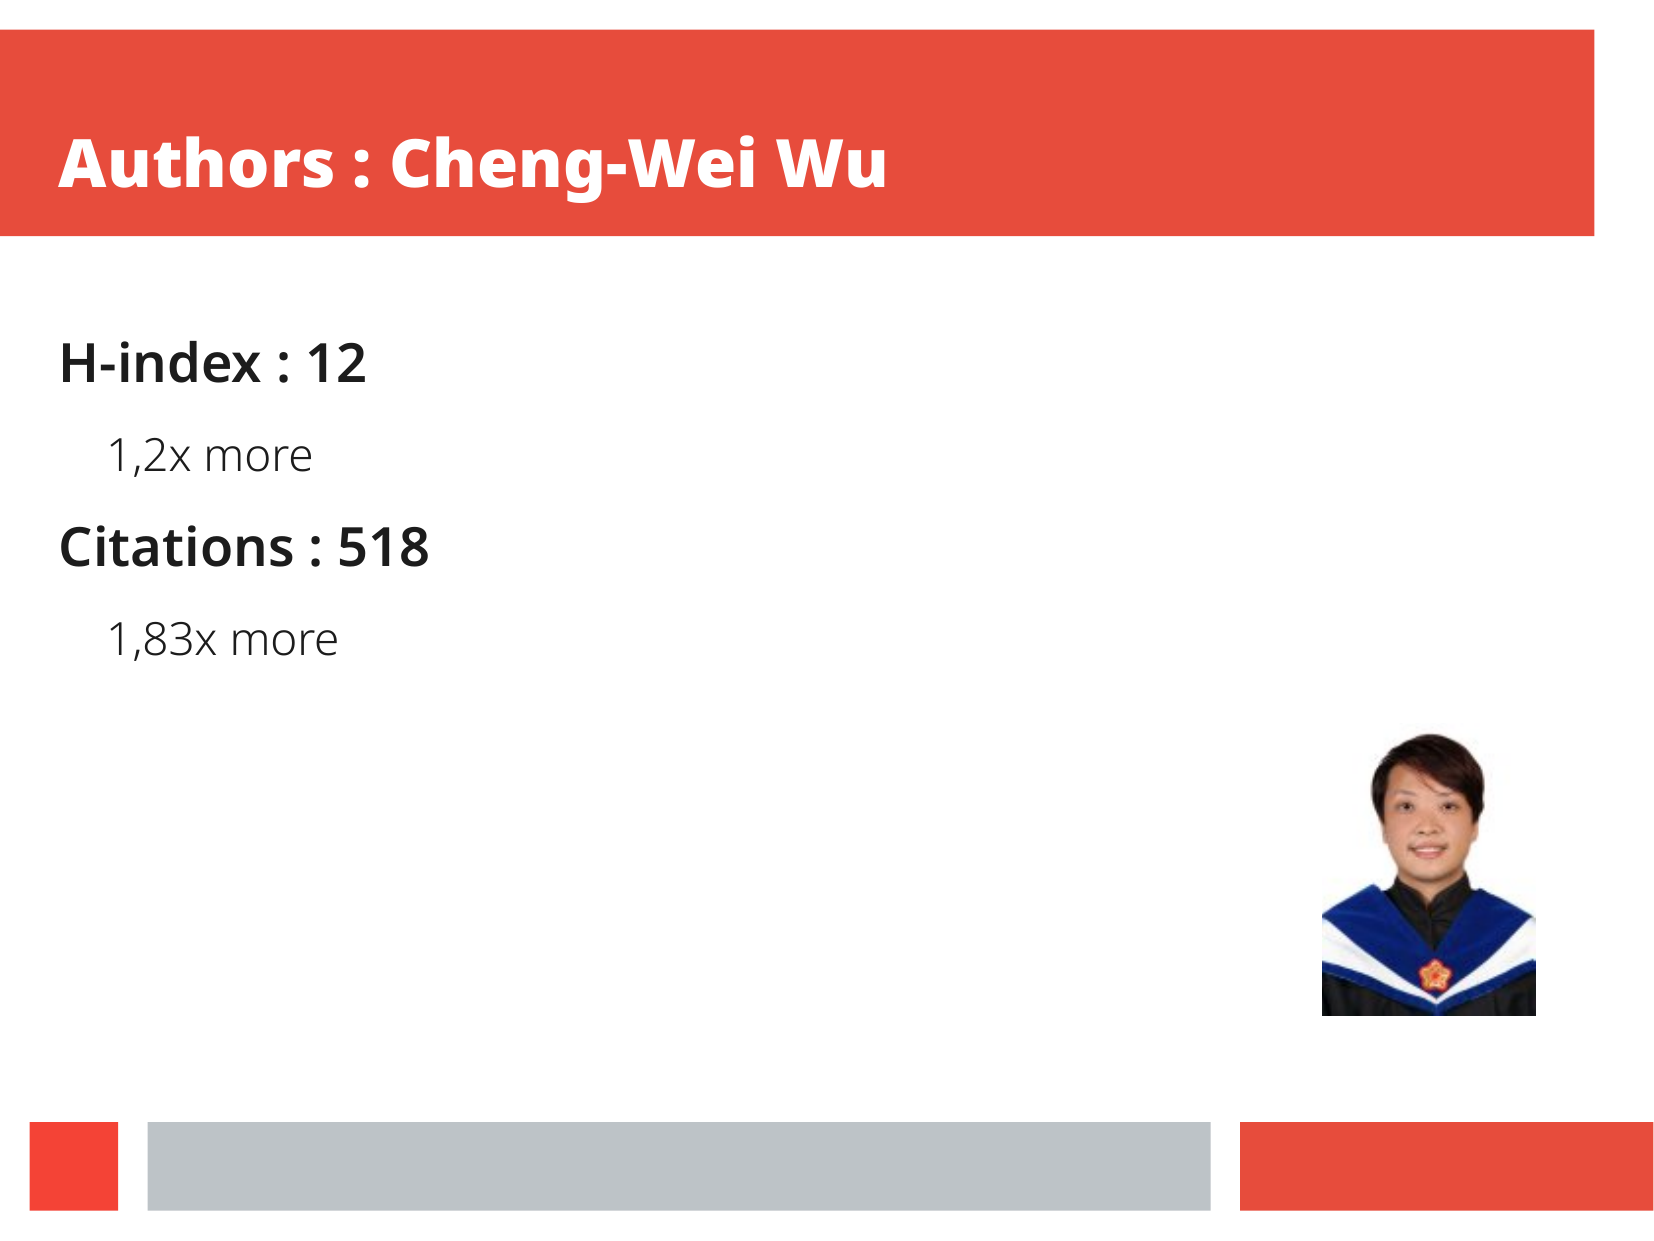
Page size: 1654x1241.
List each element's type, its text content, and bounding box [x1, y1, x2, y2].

picture [1322, 723, 1536, 1016]
list H-index : 12 1,2x more Citations : 518 1,83x more [59, 324, 1565, 1093]
title Authors : Cheng-Wei Wu [59, 59, 1595, 207]
